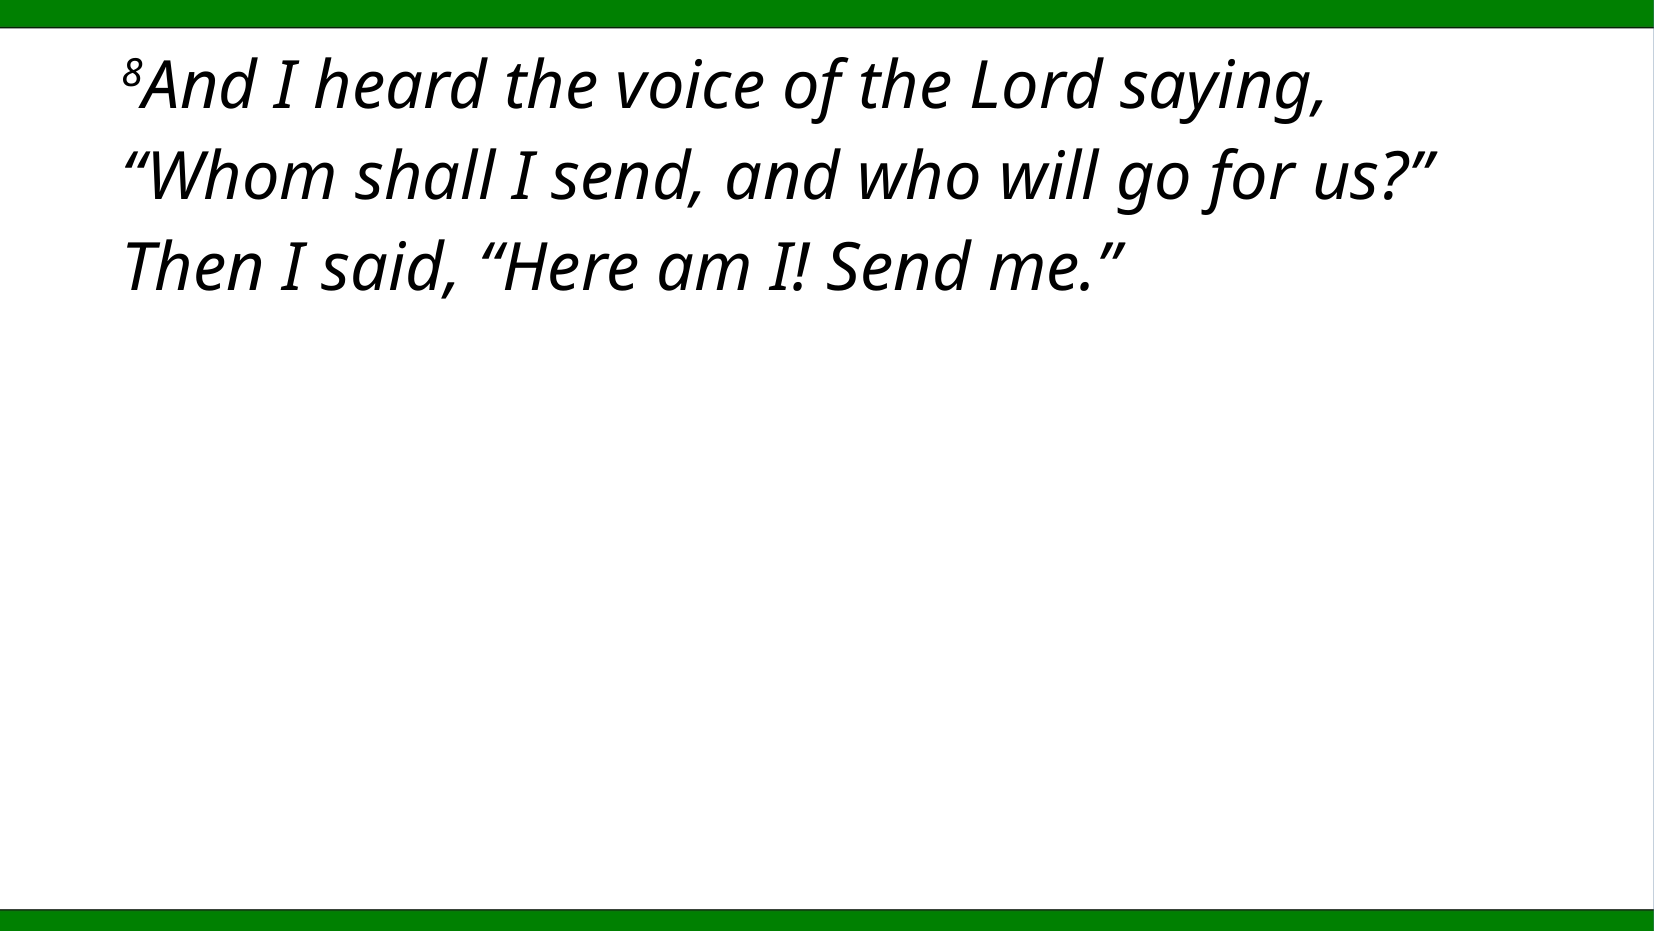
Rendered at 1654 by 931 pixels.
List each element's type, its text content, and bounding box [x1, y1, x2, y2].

picture [0, 0, 1654, 931]
text_box 8And I heard the voice of the Lord saying, “Whom shall I send, and who will go for us?” Then I said, “Here am I! Send me.” [106, 30, 1562, 346]
